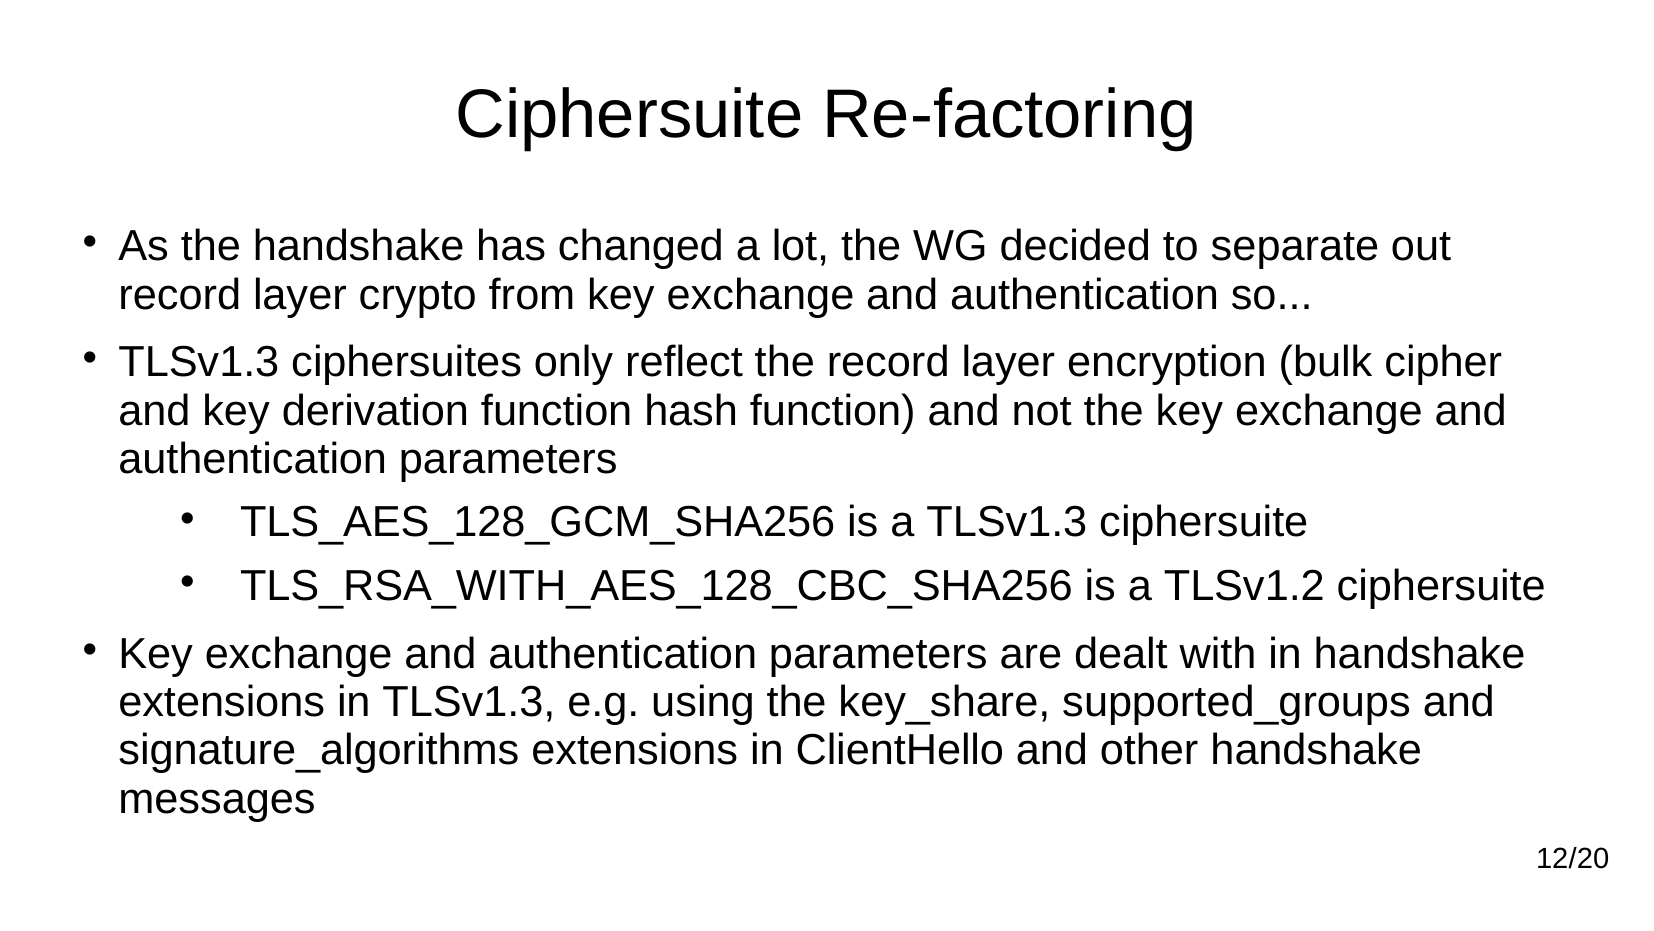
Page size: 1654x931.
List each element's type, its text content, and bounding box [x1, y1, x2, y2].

title Ciphersuite Re-factoring [82, 37, 1571, 193]
list As the handshake has changed a lot, the WG decided to separate out record layer crypto from key exchange and authentication so... TLSv1.3 ciphersuites only reflect the record layer encryption (bulk cipher and key derivation function hash function) and not the key exchange and authentication parameters TLS_AES_128_GCM_SHA256 is a TLSv1.3 ciphersuite TLS_RSA_WITH_AES_128_CBC_SHA256 is a TLSv1.2 ciphersuite Key exchange and authentication parameters are dealt with in handshake extensions in TLSv1.3, e.g. using the key_share, supported_groups and signature_algorithms extensions in ClientHello and other handshake messages [82, 217, 1571, 869]
